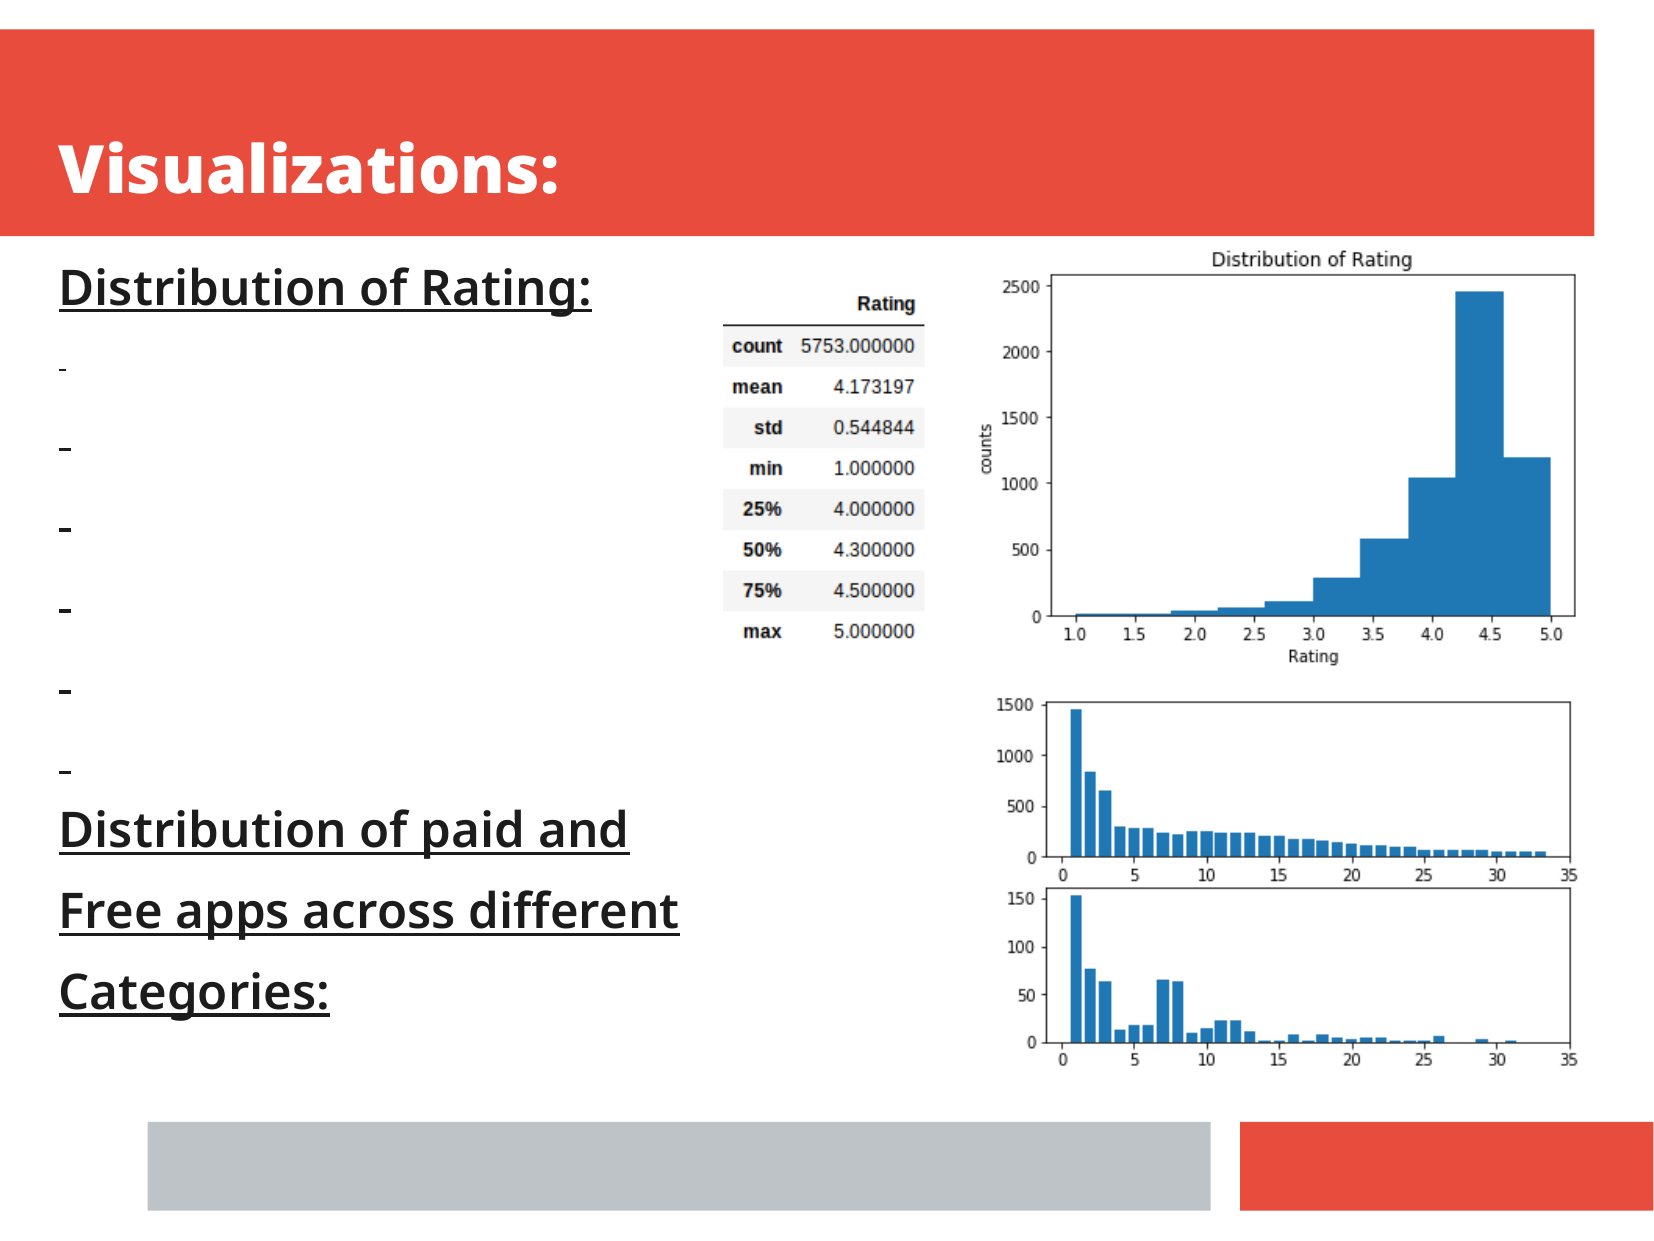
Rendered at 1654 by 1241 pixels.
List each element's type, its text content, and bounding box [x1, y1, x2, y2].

text_box Visualizations: [58, 58, 1595, 207]
picture [985, 686, 1590, 1080]
text_box Distribution of Rating: Distribution of paid and Free apps across different Categories: [58, 255, 1565, 1024]
picture [723, 284, 945, 654]
picture [968, 240, 1590, 675]
